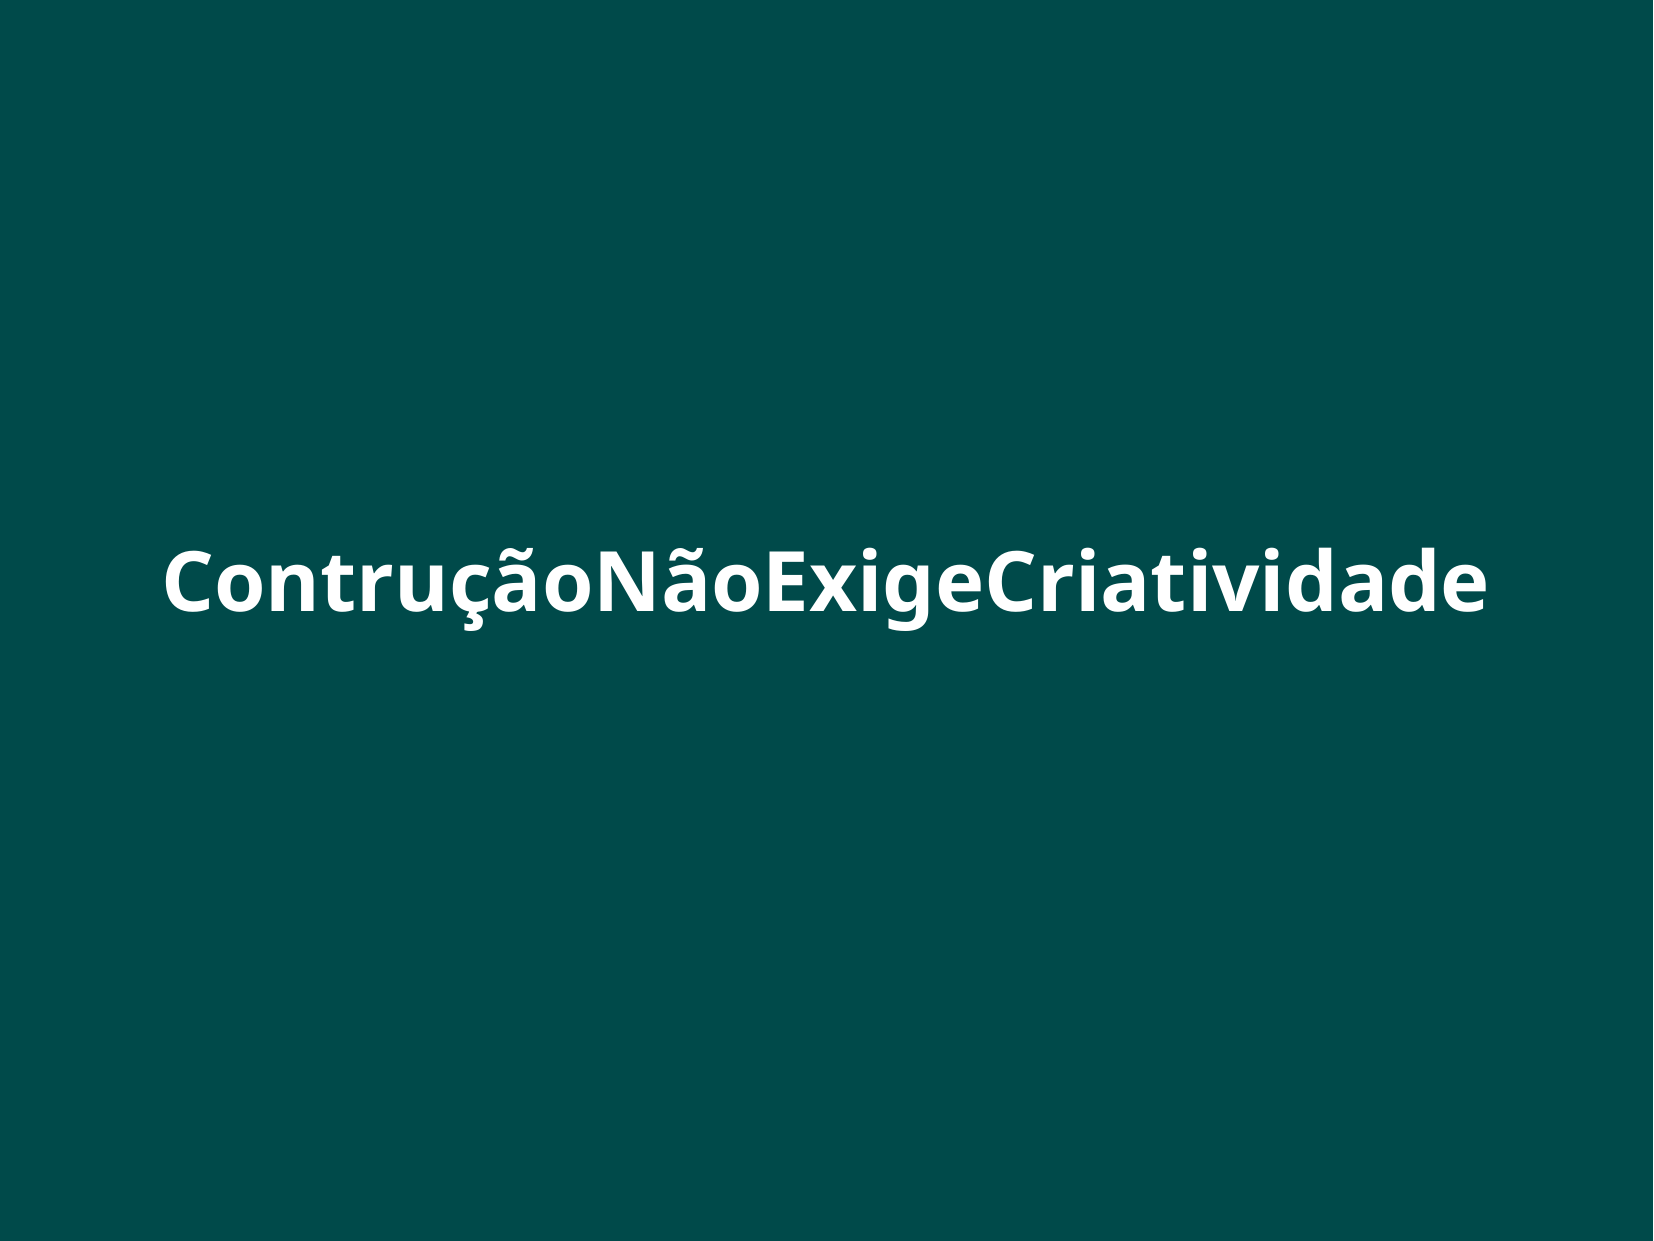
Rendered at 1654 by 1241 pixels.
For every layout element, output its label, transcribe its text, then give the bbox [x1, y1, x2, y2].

subtitle ContruçãoNãoExigeCriatividade [82, 56, 1571, 1102]
